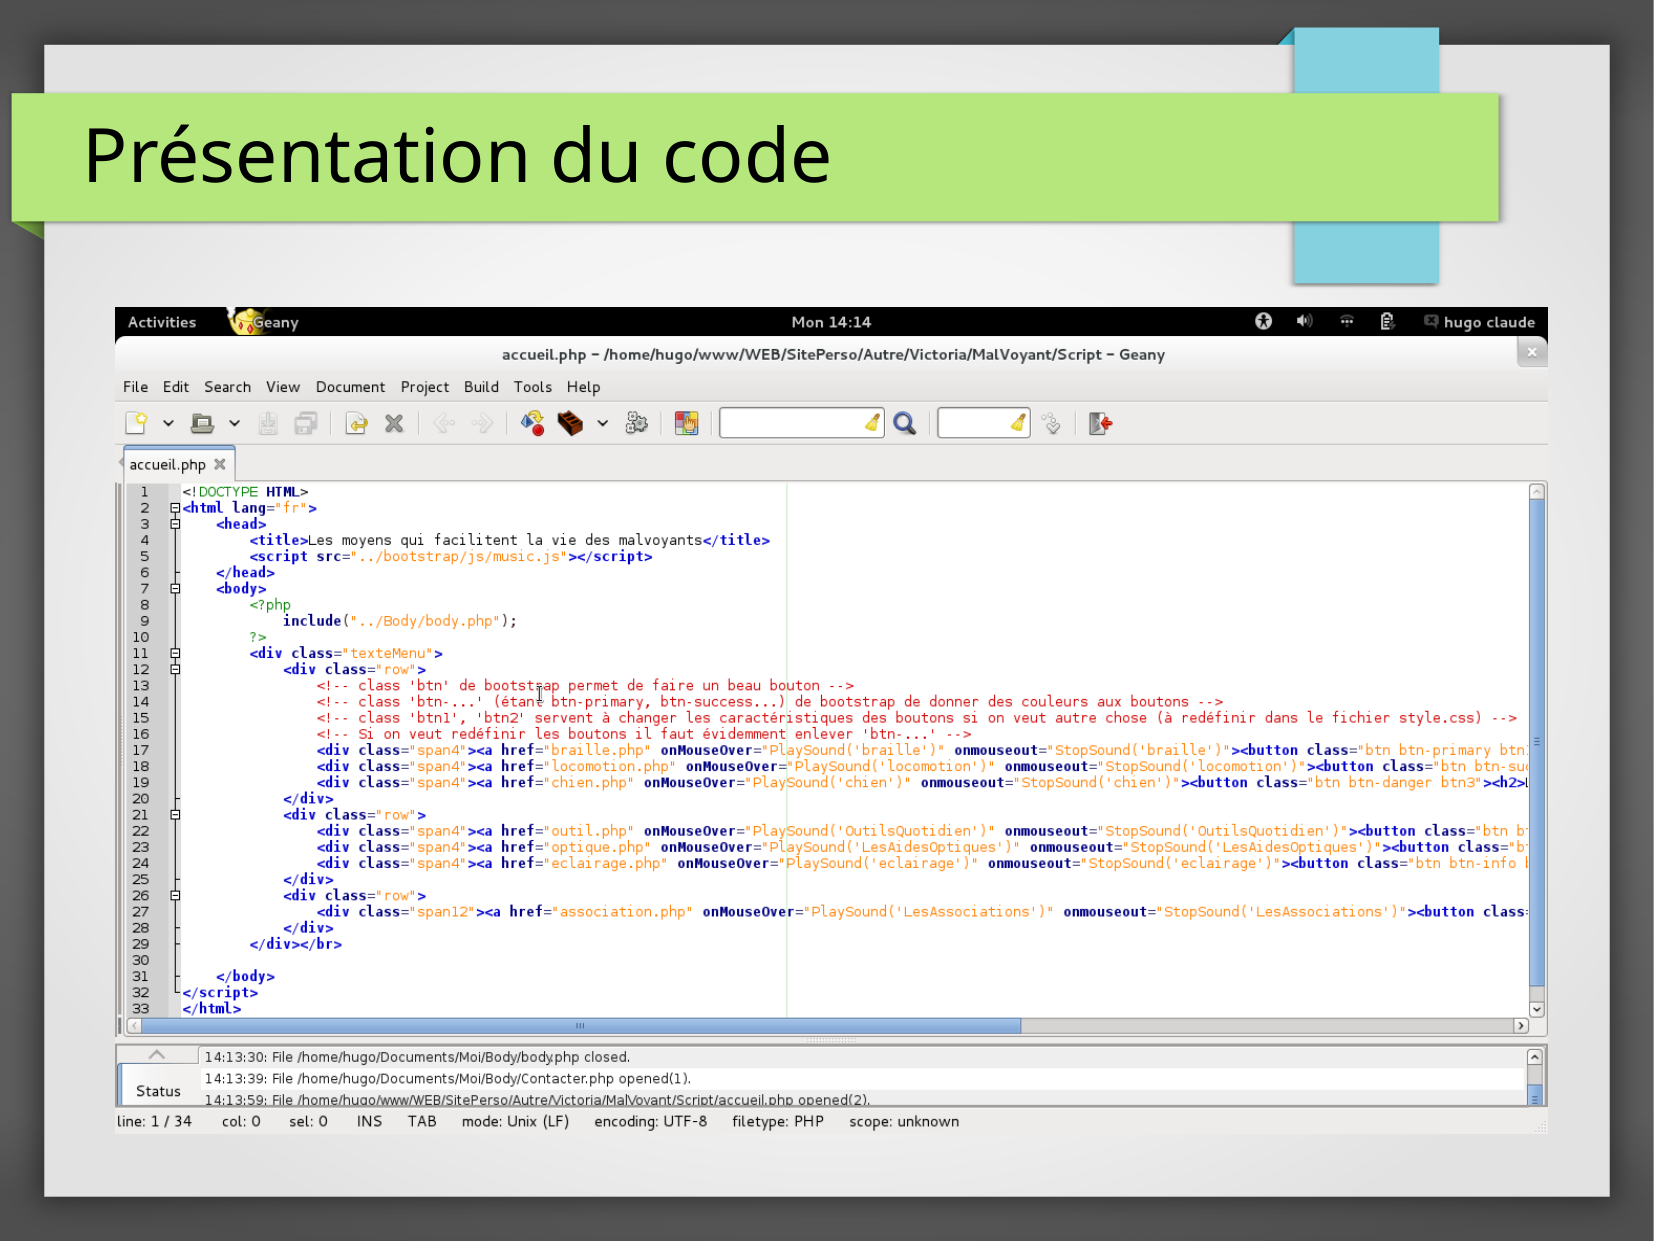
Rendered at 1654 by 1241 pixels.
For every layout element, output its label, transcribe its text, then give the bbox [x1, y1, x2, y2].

title Présentation du code [82, 94, 1264, 213]
picture [0, 0, 1654, 1241]
